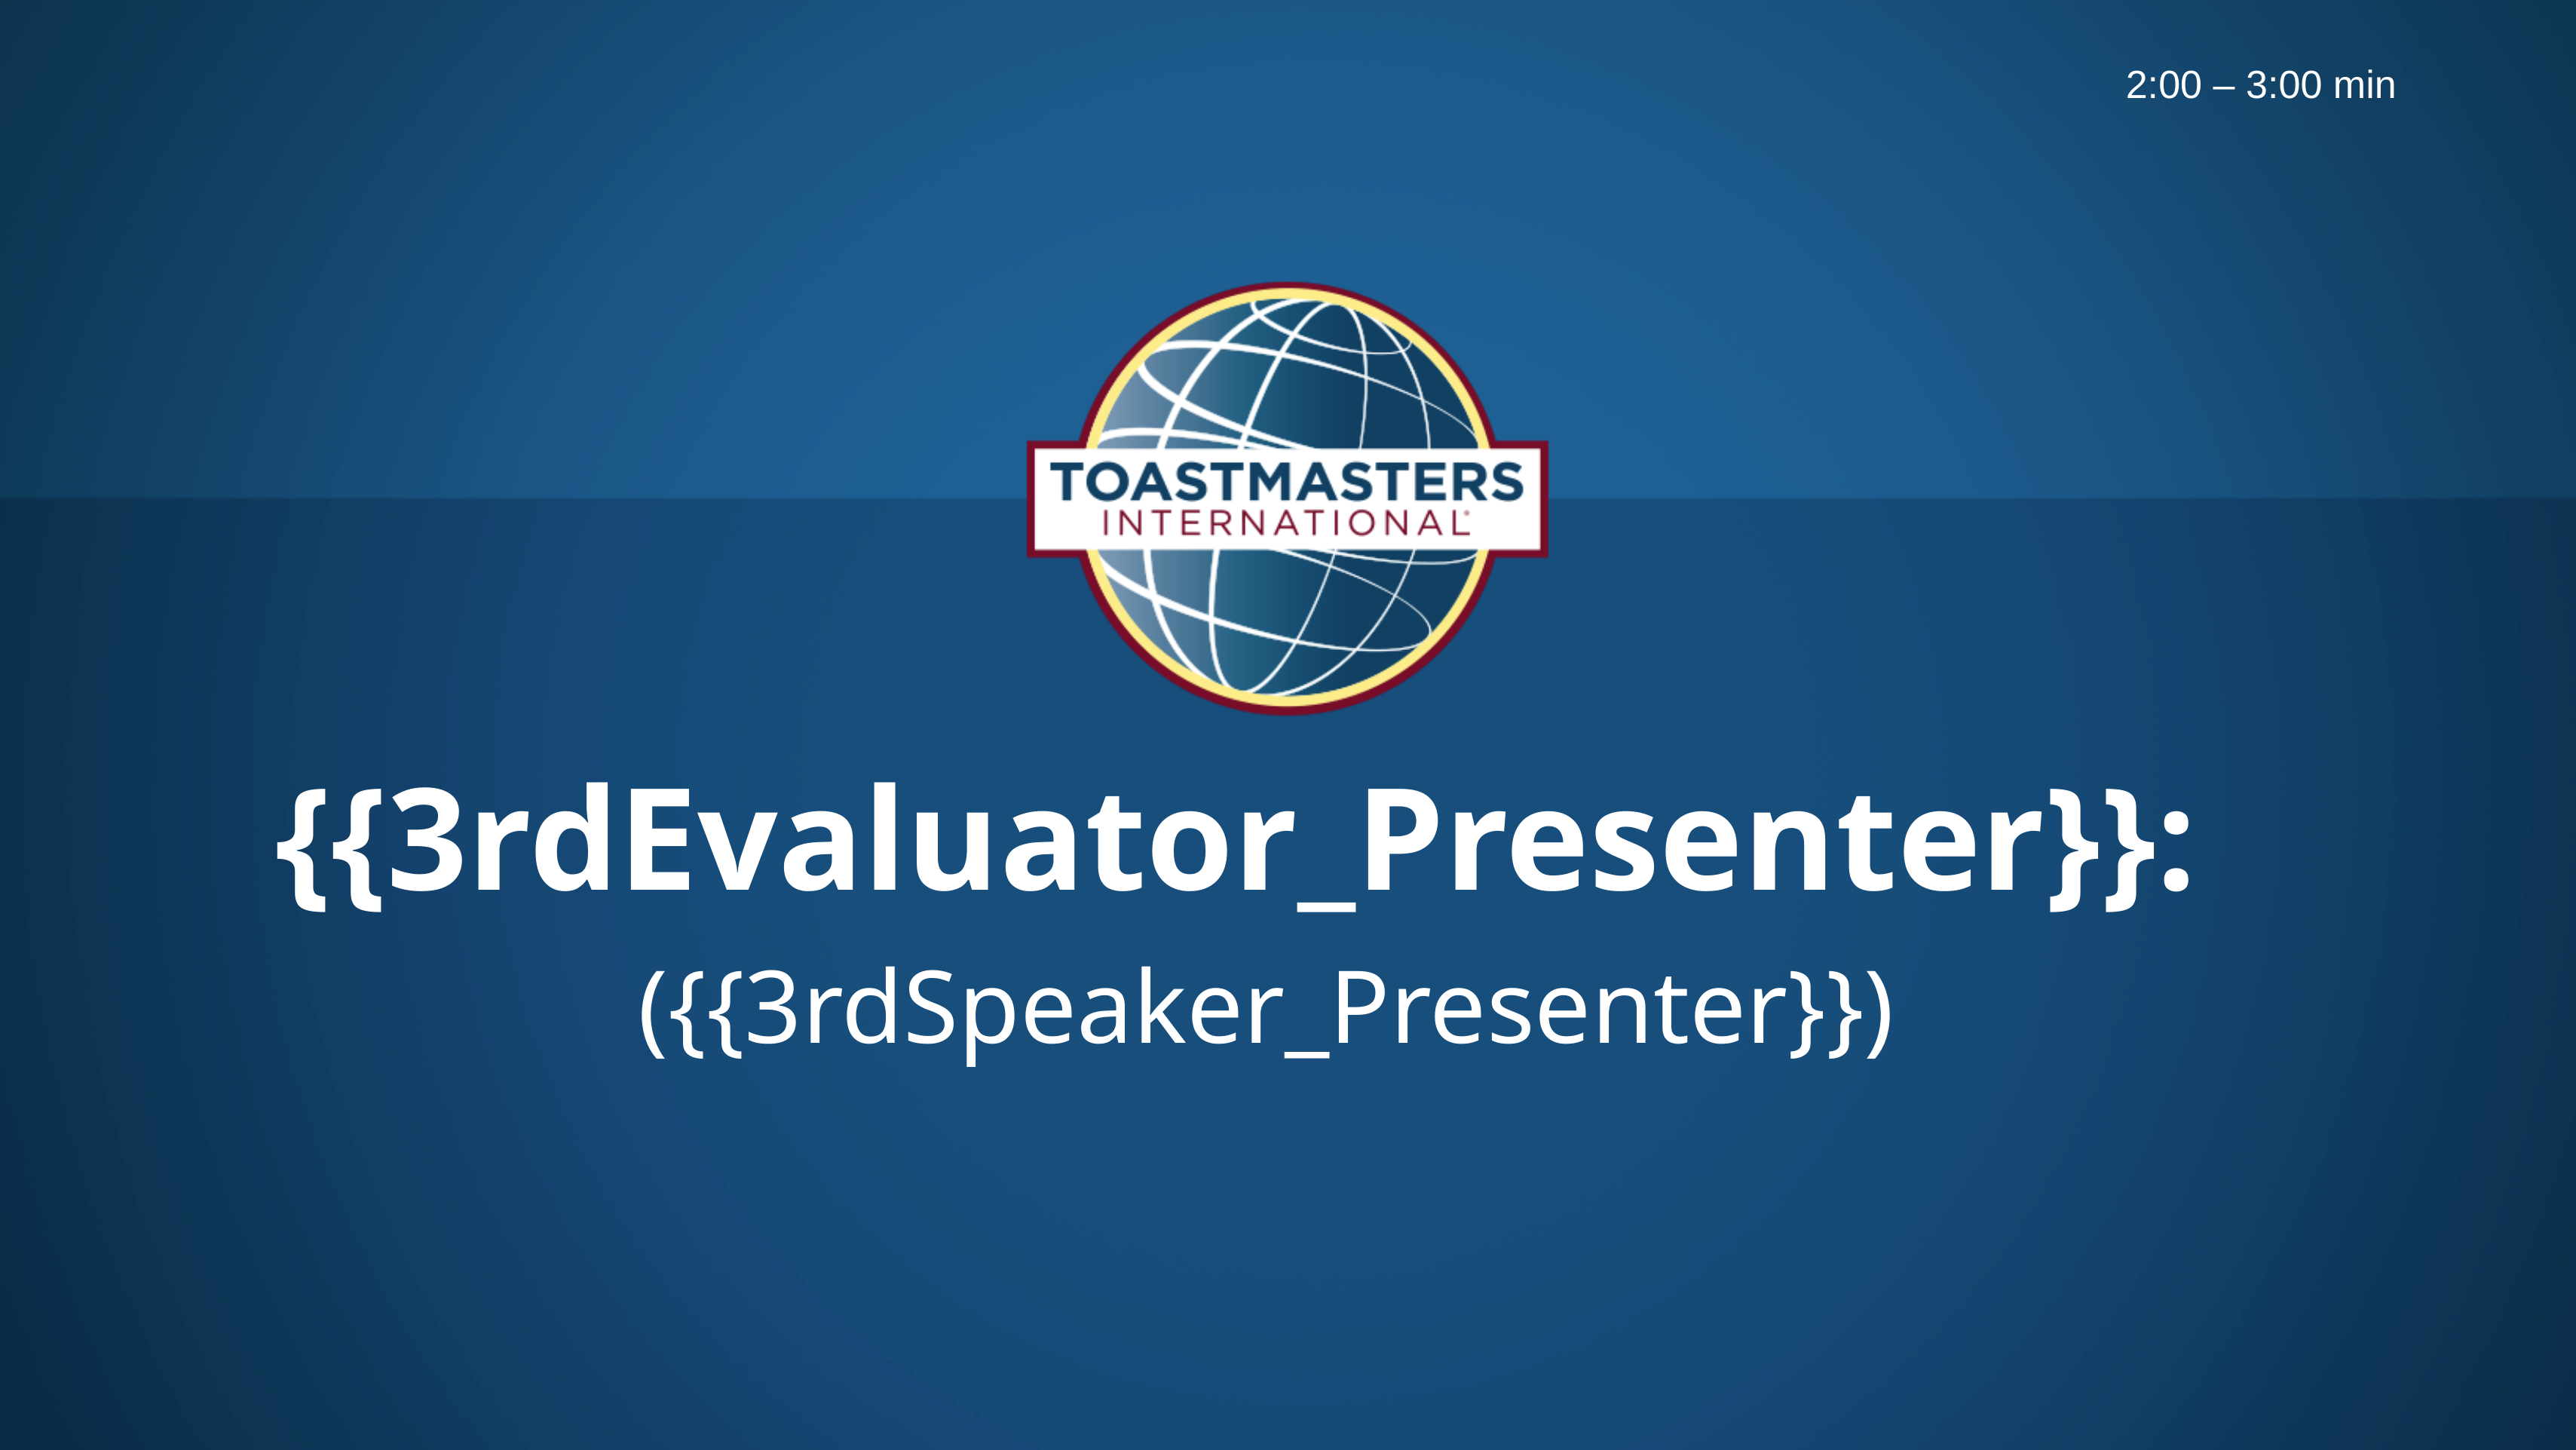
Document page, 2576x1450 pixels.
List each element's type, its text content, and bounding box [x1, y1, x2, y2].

picture [0, 0, 2576, 1450]
text_box {{3rdEvaluator_Presenter}}: ({{3rdSpeaker_Presenter}}) [222, 756, 2289, 1238]
text_box 2:00 – 3:00 min [2115, 57, 2449, 156]
